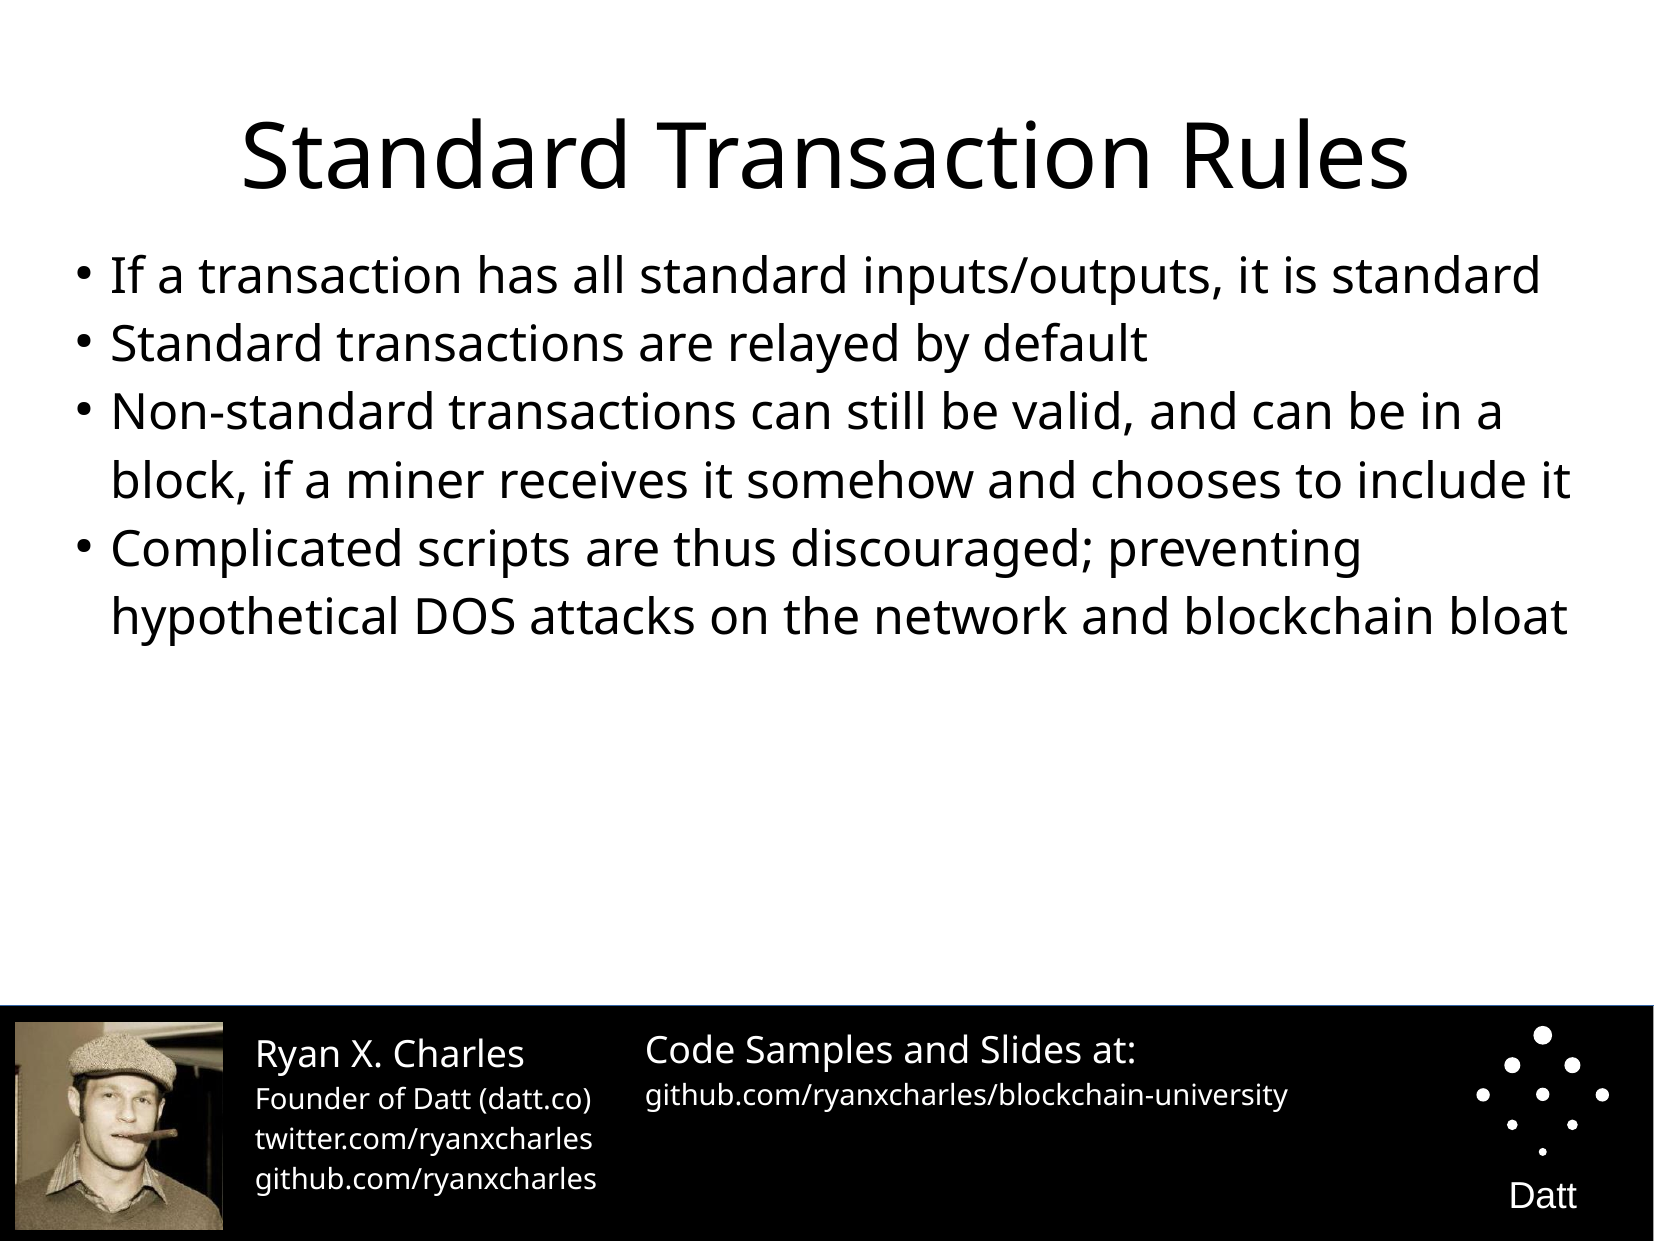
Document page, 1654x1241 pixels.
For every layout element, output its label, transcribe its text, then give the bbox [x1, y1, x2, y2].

picture [15, 1022, 223, 1231]
text_box Datt [1452, 1167, 1633, 1241]
text_box [0, 1005, 1654, 1241]
subtitle If a transaction has all standard inputs/outputs, it is standard Standard transactions are relayed by default Non-standard transactions can still be valid, and can be in a block, if a miner receives it somehow and chooses to include it Complicated scripts are thus discouraged; preventing hypothetical DOS attacks on the network and blockchain bloat [75, 240, 1591, 1006]
text_box Code Samples and Slides at: github.com/ryanxcharles/blockchain-university [630, 1015, 1403, 1156]
title Standard Transaction Rules [82, 49, 1571, 240]
picture [1475, 1023, 1611, 1159]
text_box Ryan X. Charles Founder of Datt (datt.co) twitter.com/ryanxcharles github.com/ryanxcharles [240, 1020, 976, 1241]
